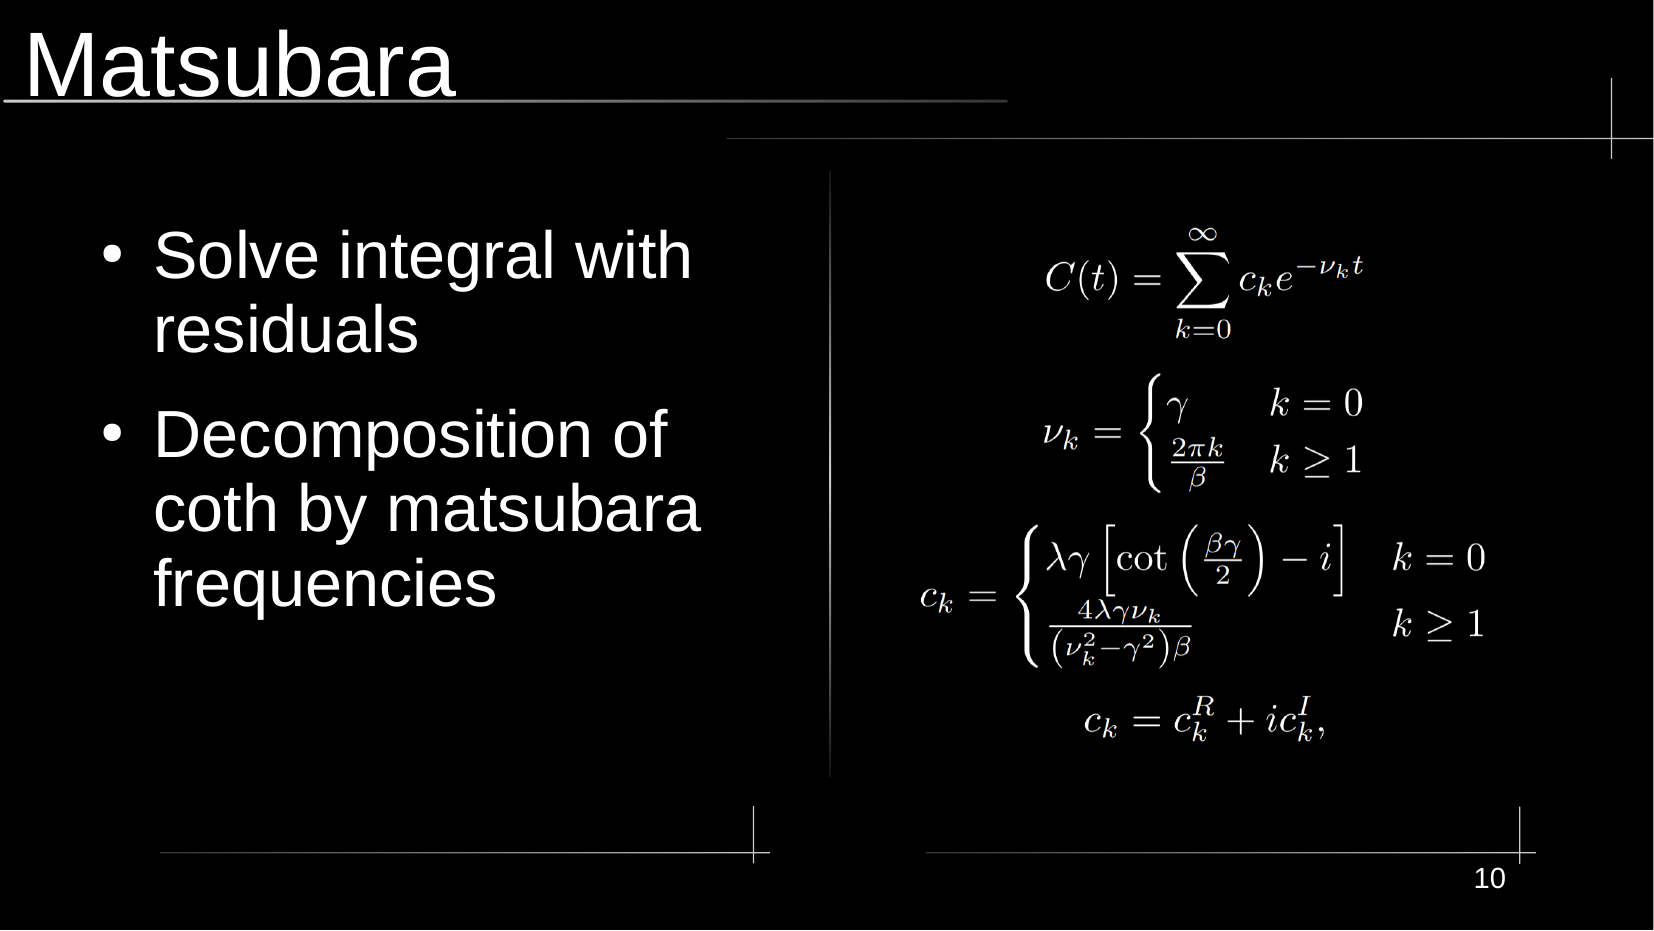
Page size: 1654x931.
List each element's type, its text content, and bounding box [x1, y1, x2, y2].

title Matsubara [23, 11, 1589, 119]
list Solve integral with residuals Decomposition of coth by matsubara frequencies [82, 217, 809, 758]
picture [910, 217, 1506, 758]
